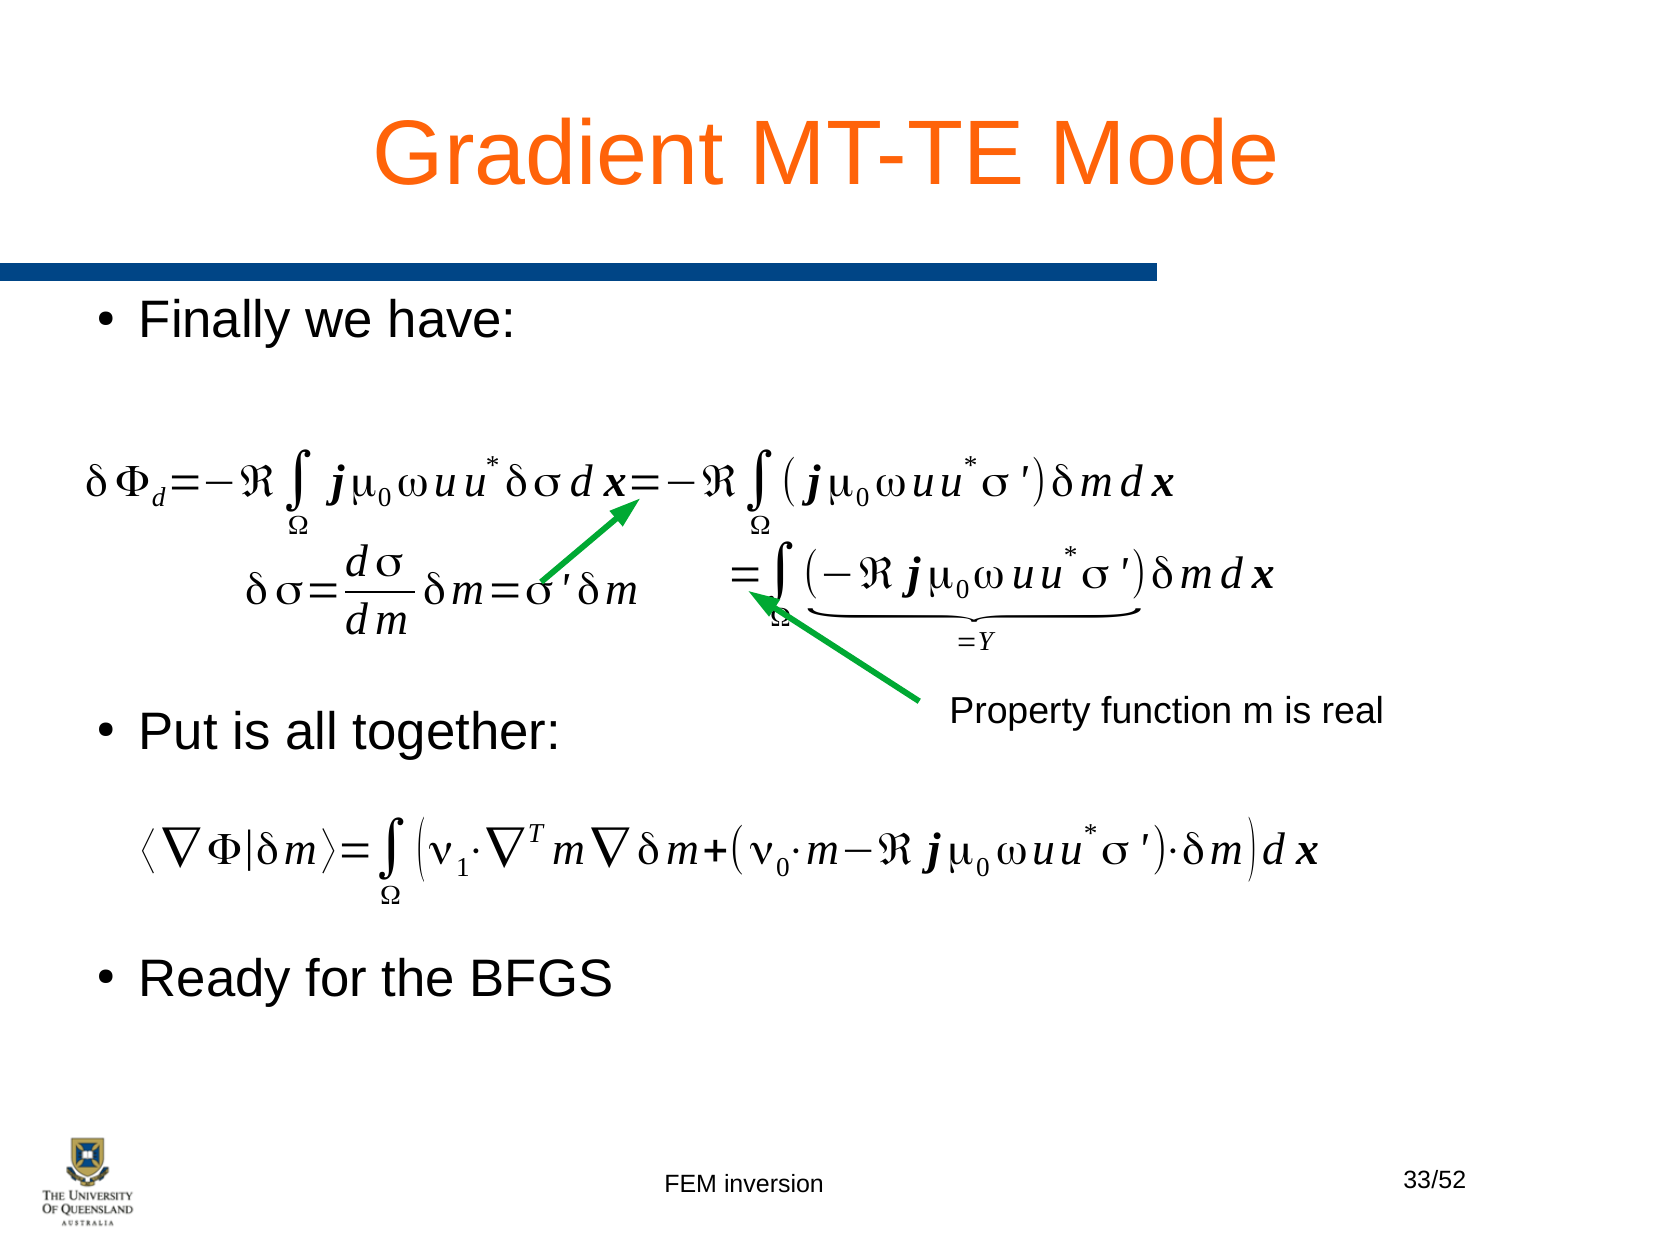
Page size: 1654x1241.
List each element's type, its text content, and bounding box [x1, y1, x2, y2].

chart [133, 814, 1326, 905]
text_box Property function m is real [934, 682, 1400, 739]
chart [79, 446, 1283, 656]
title Gradient MT-TE Mode [82, 49, 1571, 257]
list Finally we have: Put is all together: Ready for the BFGS [82, 290, 1571, 1010]
picture [35, 1133, 142, 1235]
